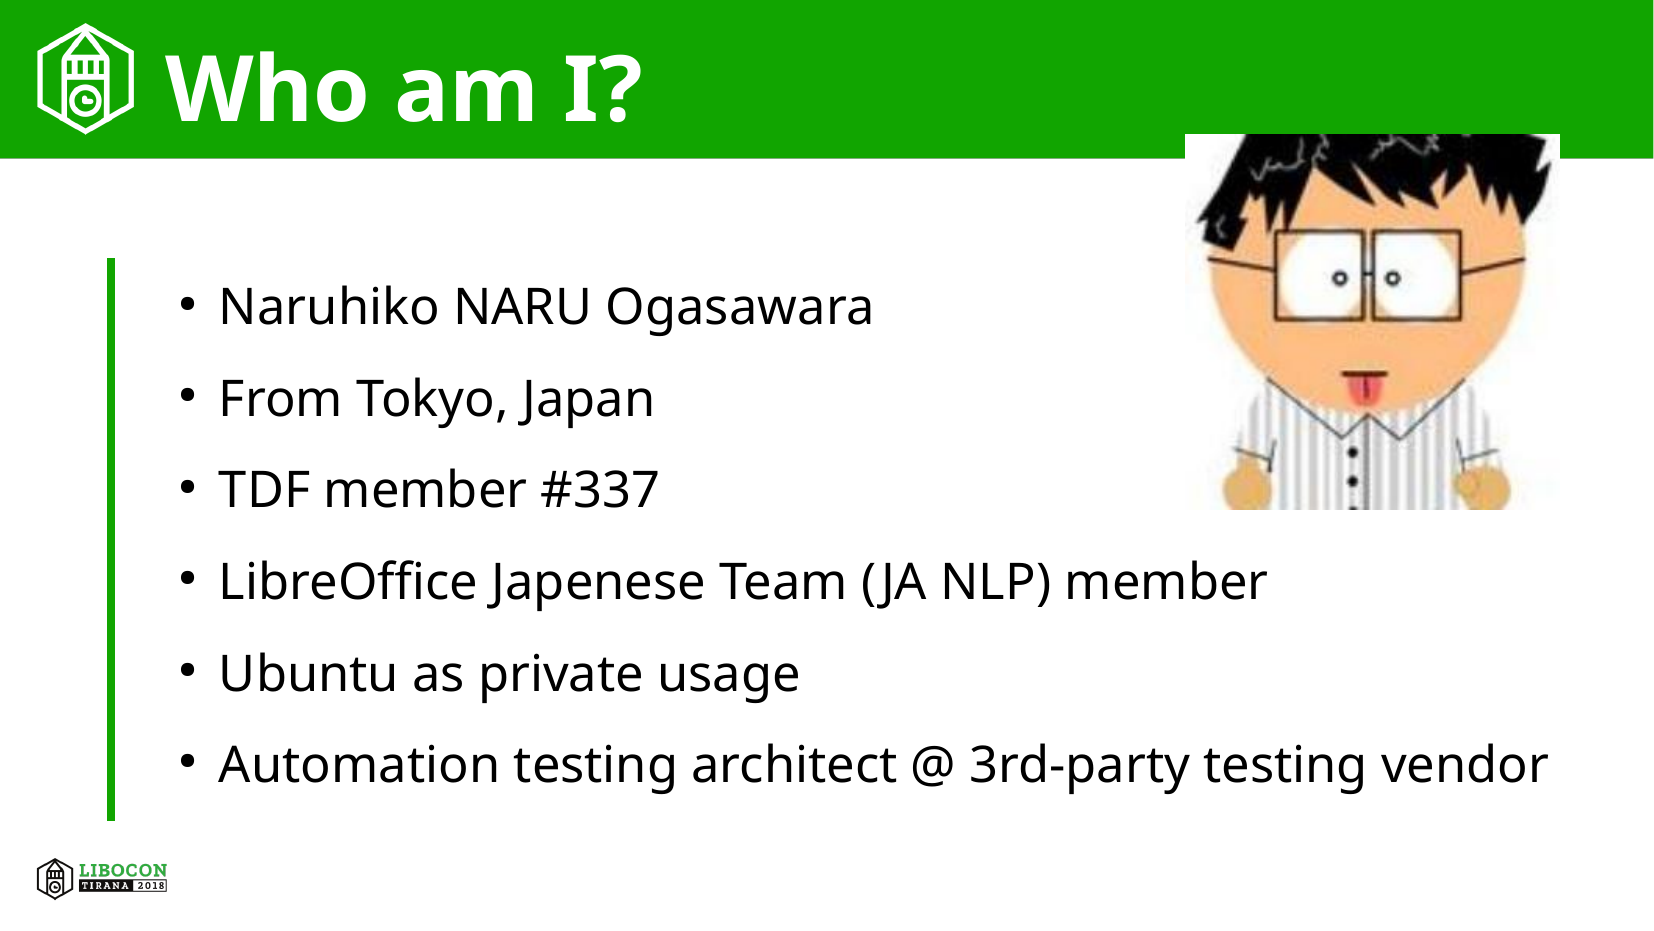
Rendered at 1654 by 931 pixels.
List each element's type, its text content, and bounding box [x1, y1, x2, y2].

title Who am I? [165, 31, 1571, 142]
list Naruhiko NARU Ogasawara From Tokyo, Japan TDF member #337 LibreOffice Japenese Team (JA NLP) member Ubuntu as private usage Automation testing architect @ 3rd-party testing vendor [165, 270, 1571, 811]
picture [0, 0, 1654, 930]
